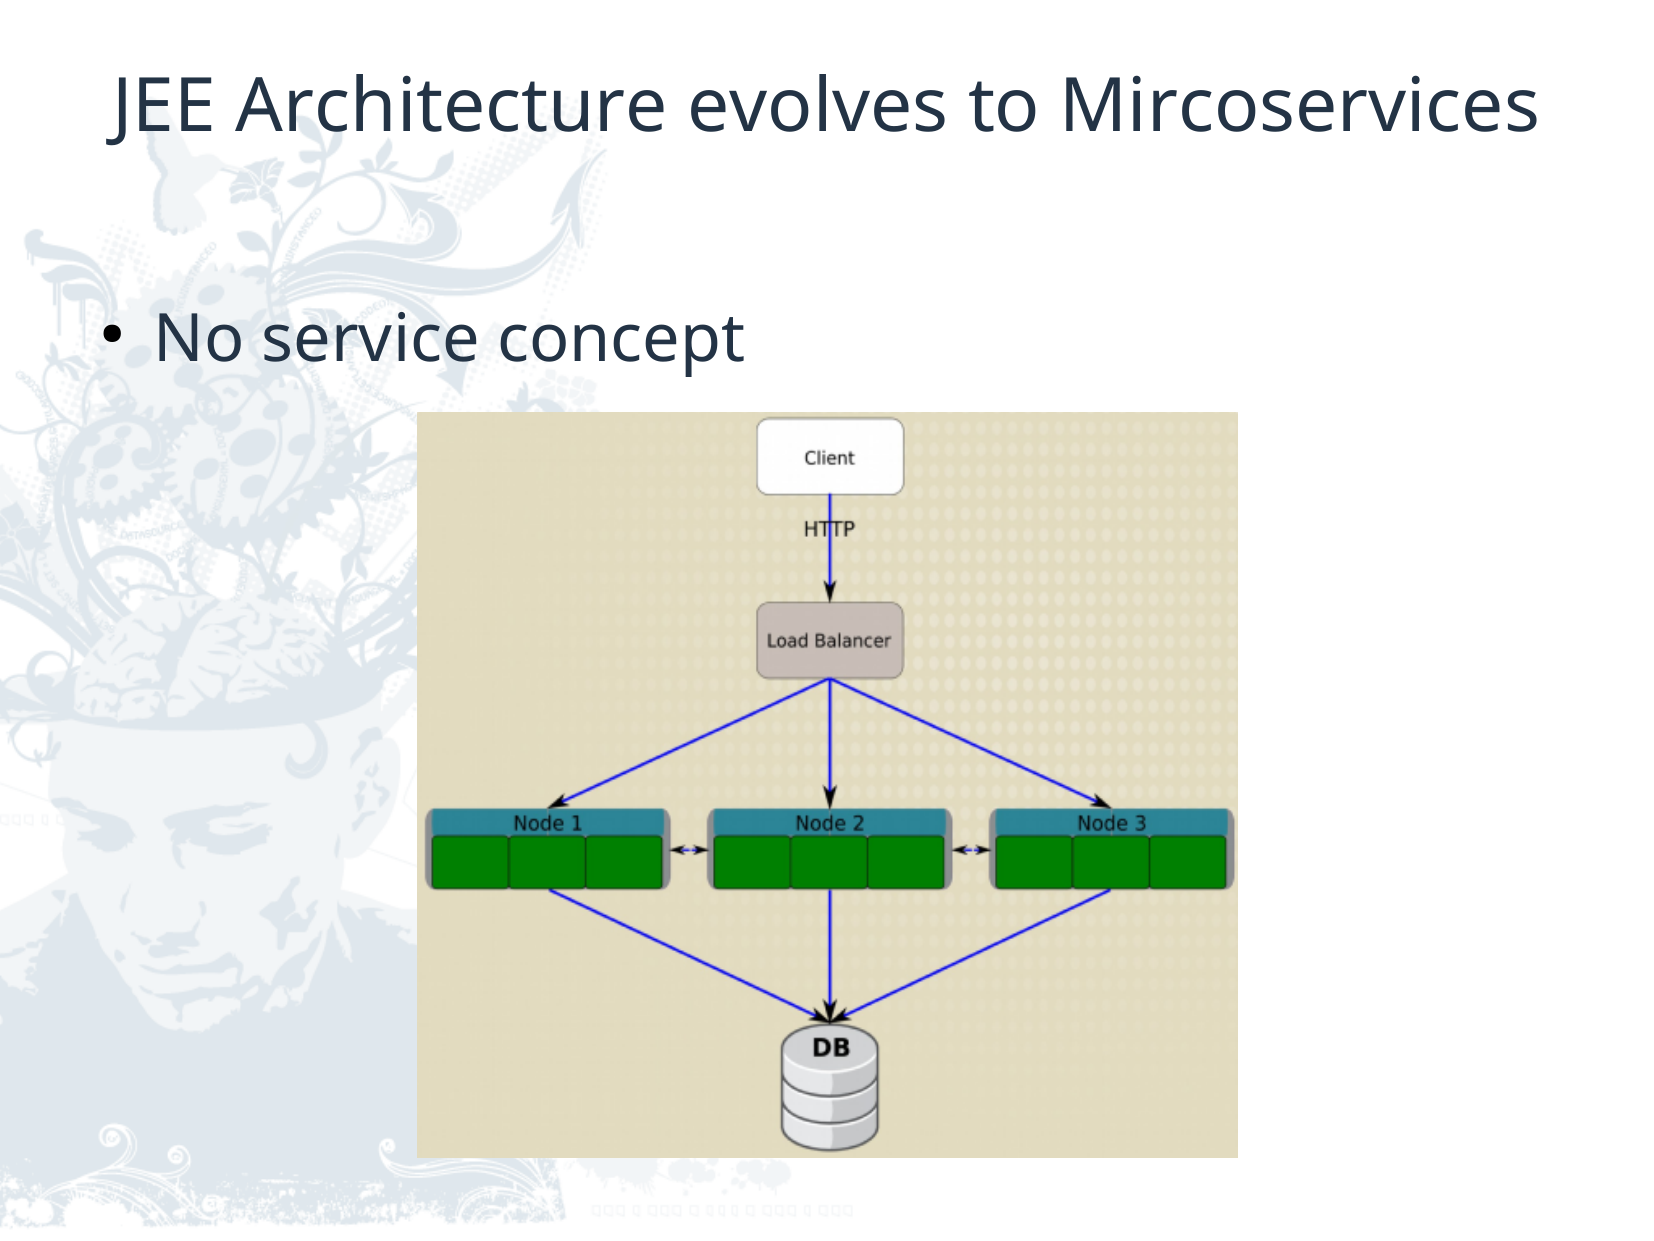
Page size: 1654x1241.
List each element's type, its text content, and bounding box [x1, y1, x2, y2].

picture [0, 0, 1654, 1241]
list No service concept [82, 290, 1571, 1109]
title JEE Architecture evolves to Mircoservices [82, 22, 1571, 284]
